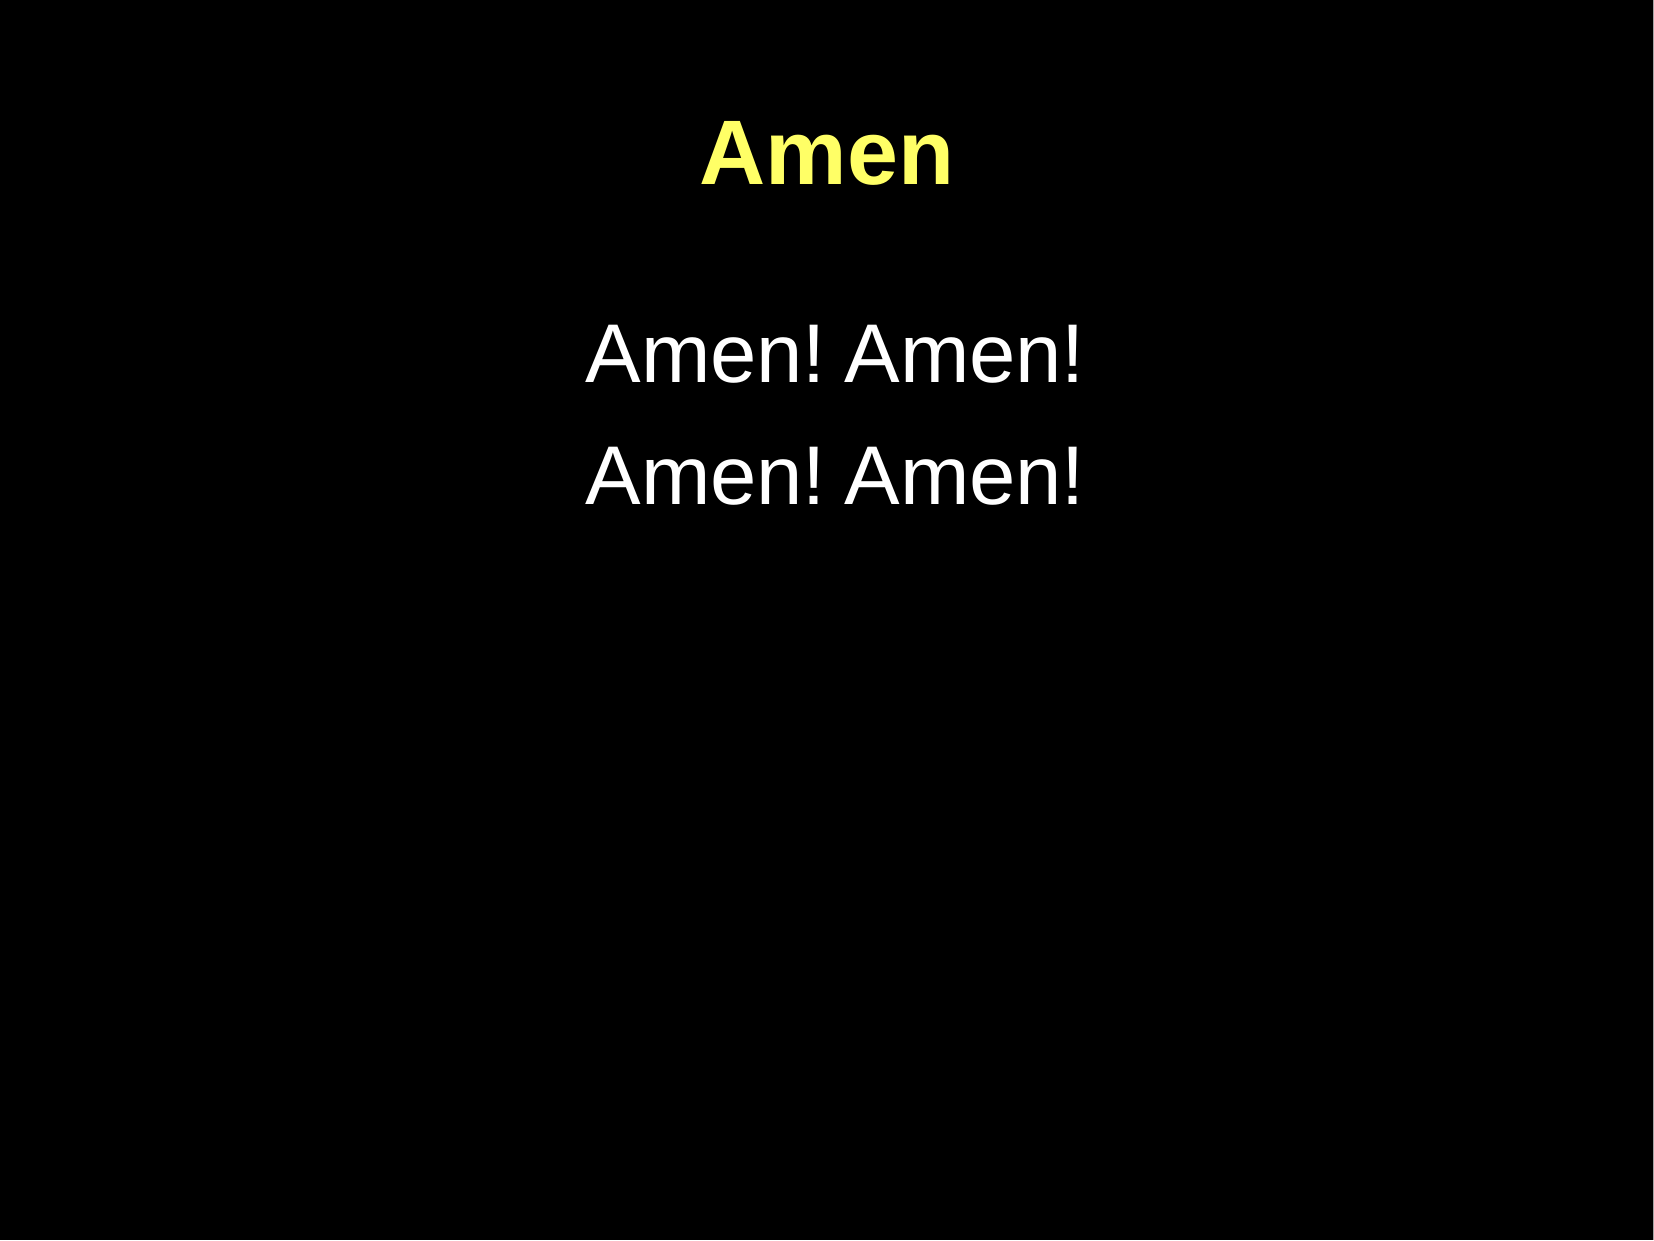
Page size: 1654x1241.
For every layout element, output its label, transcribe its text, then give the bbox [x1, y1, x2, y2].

title Amen [82, 49, 1571, 257]
list Amen! Amen! Amen! Amen! [0, 307, 1654, 1241]
